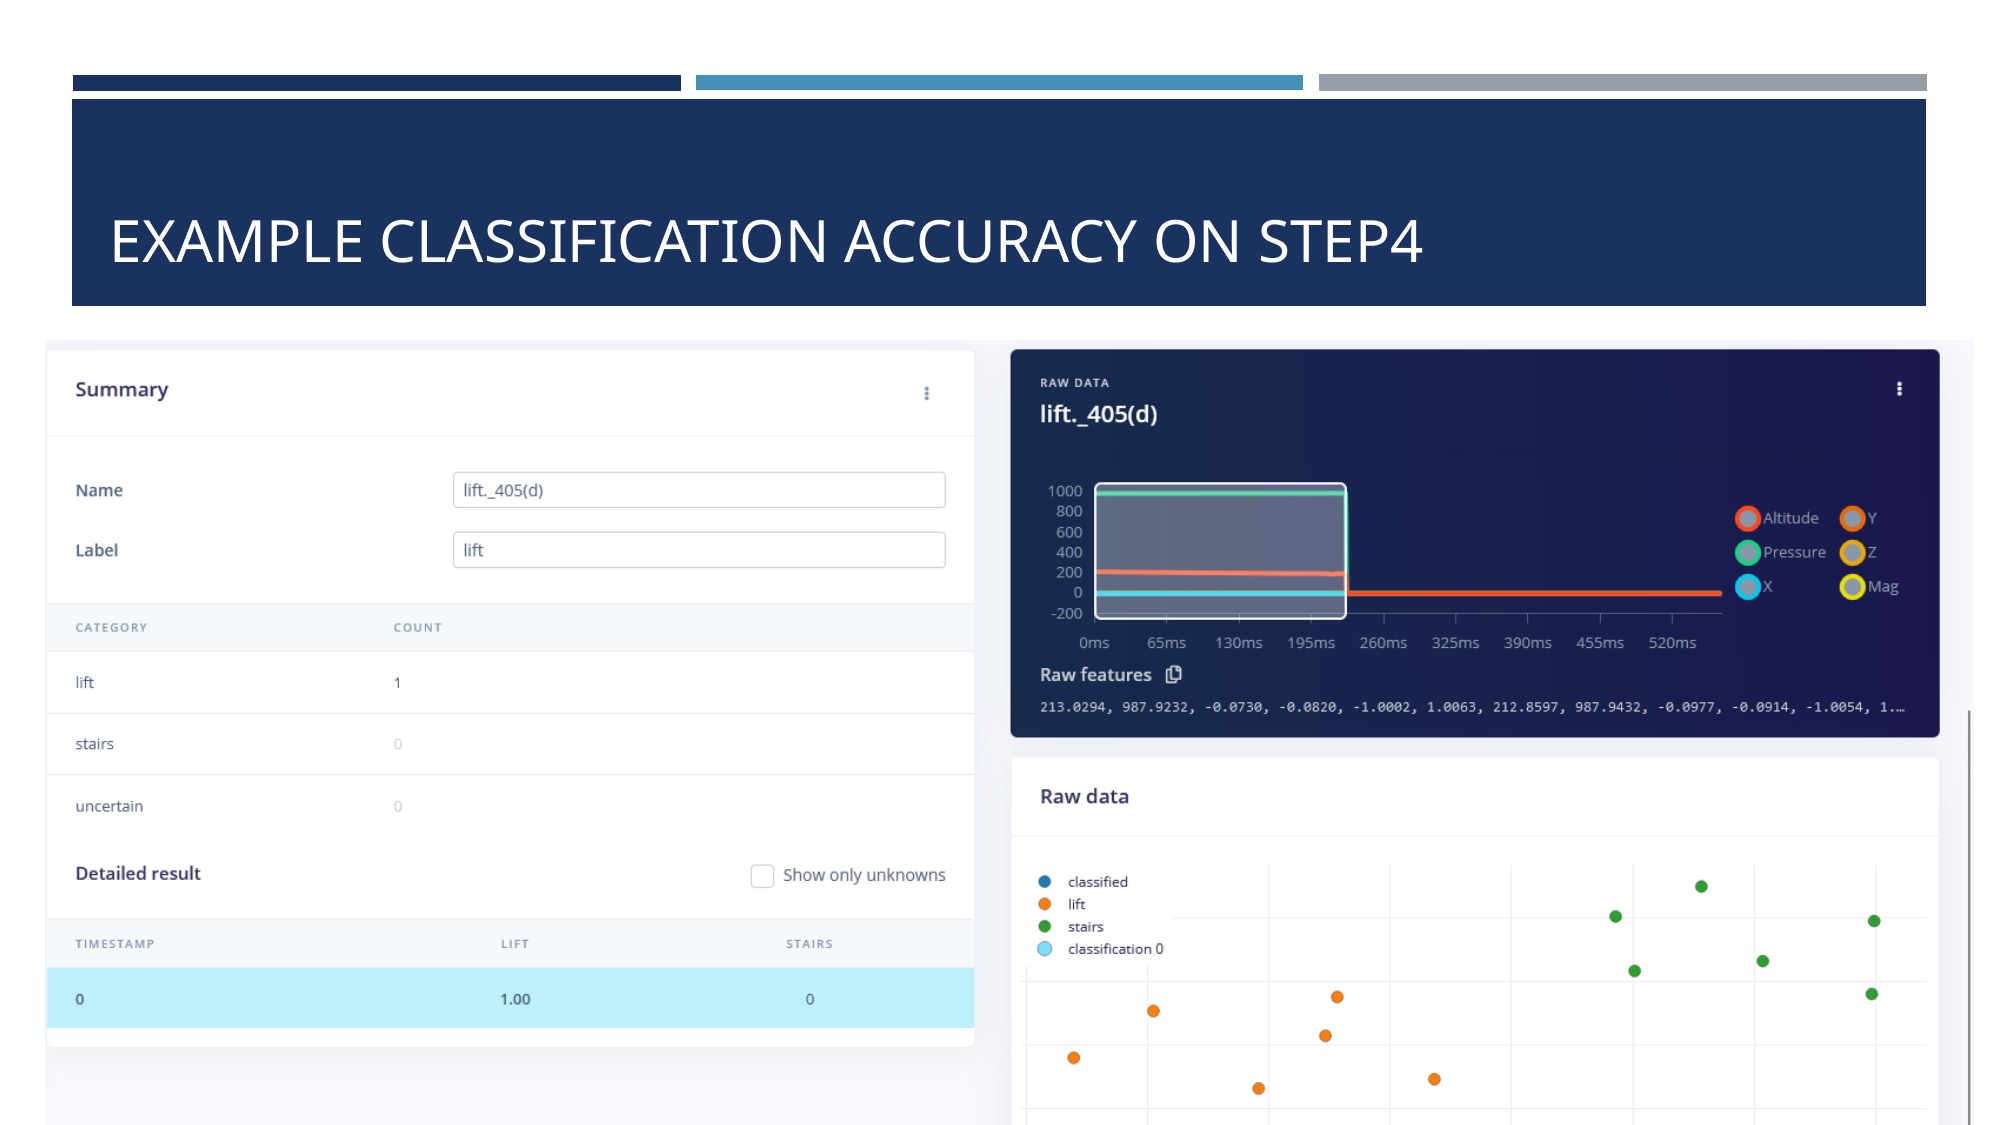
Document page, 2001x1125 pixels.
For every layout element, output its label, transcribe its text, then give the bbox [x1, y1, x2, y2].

title EXAMPLE CLASSIFICATION ACCURAcy on STEP4 [94, 119, 1904, 282]
picture [45, 340, 1974, 1125]
